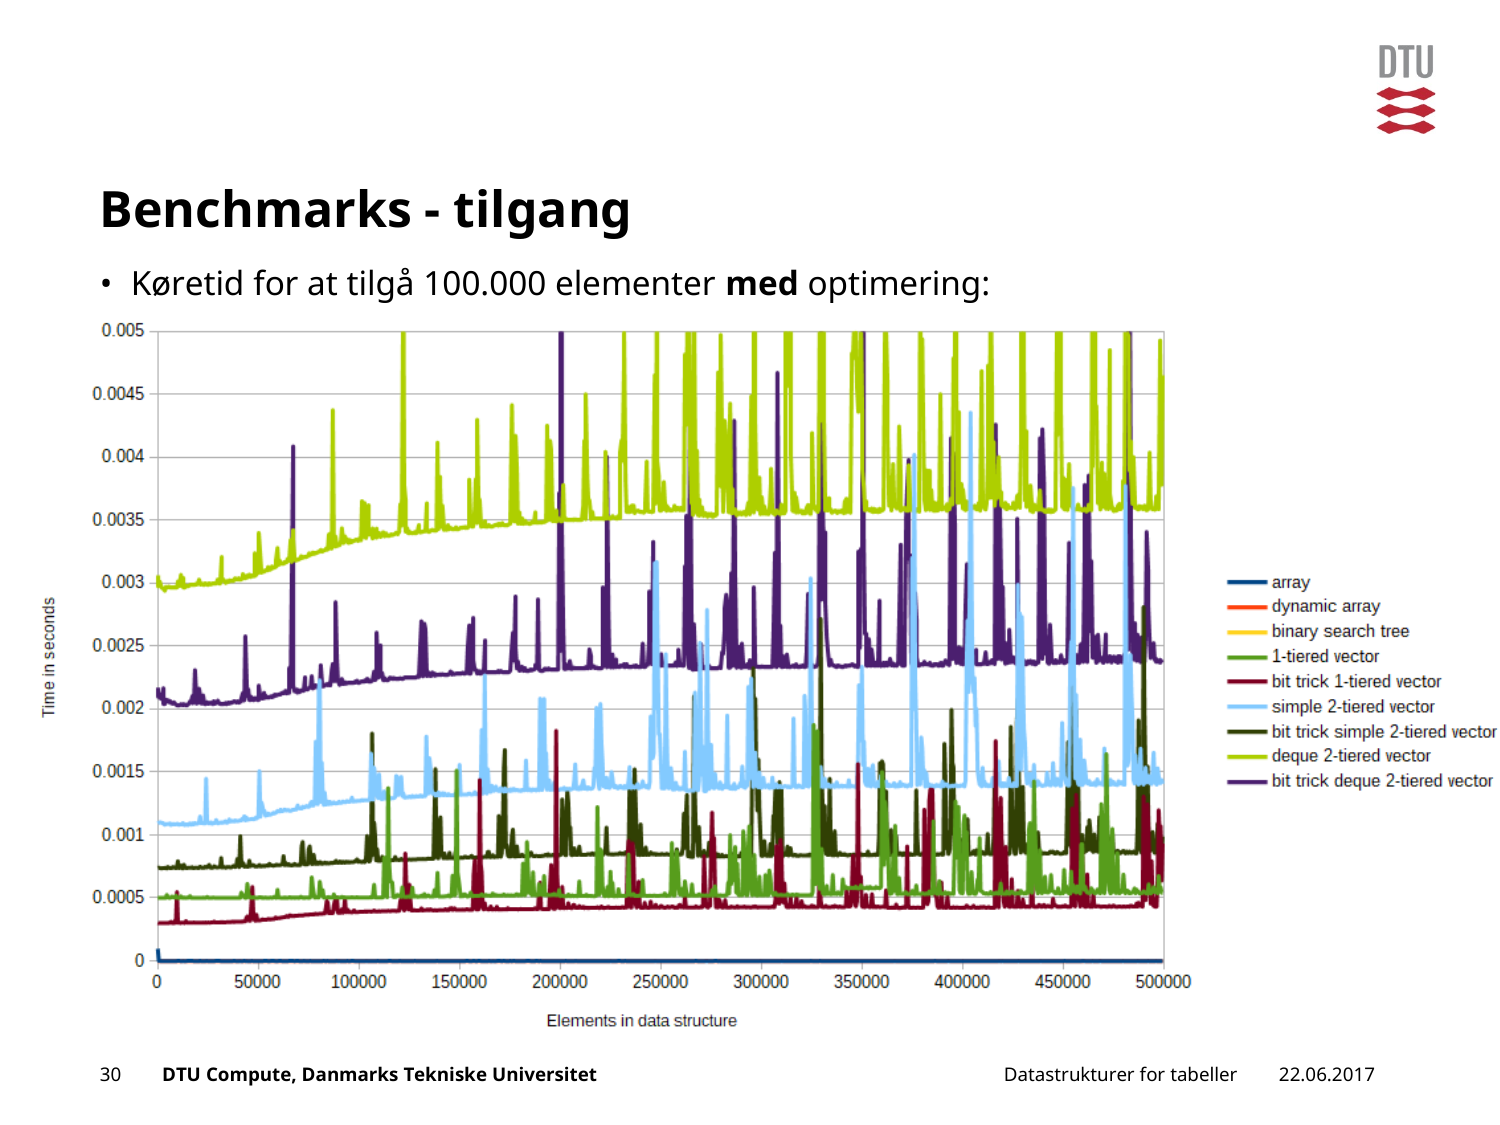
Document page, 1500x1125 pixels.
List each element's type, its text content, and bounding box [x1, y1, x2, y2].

title Benchmarks - tilgang [99, 49, 1375, 238]
picture [1356, 45, 1436, 134]
picture [8, 306, 1500, 1057]
list Køretid for at tilgå 100.000 elementer med optimering: [99, 262, 1375, 306]
